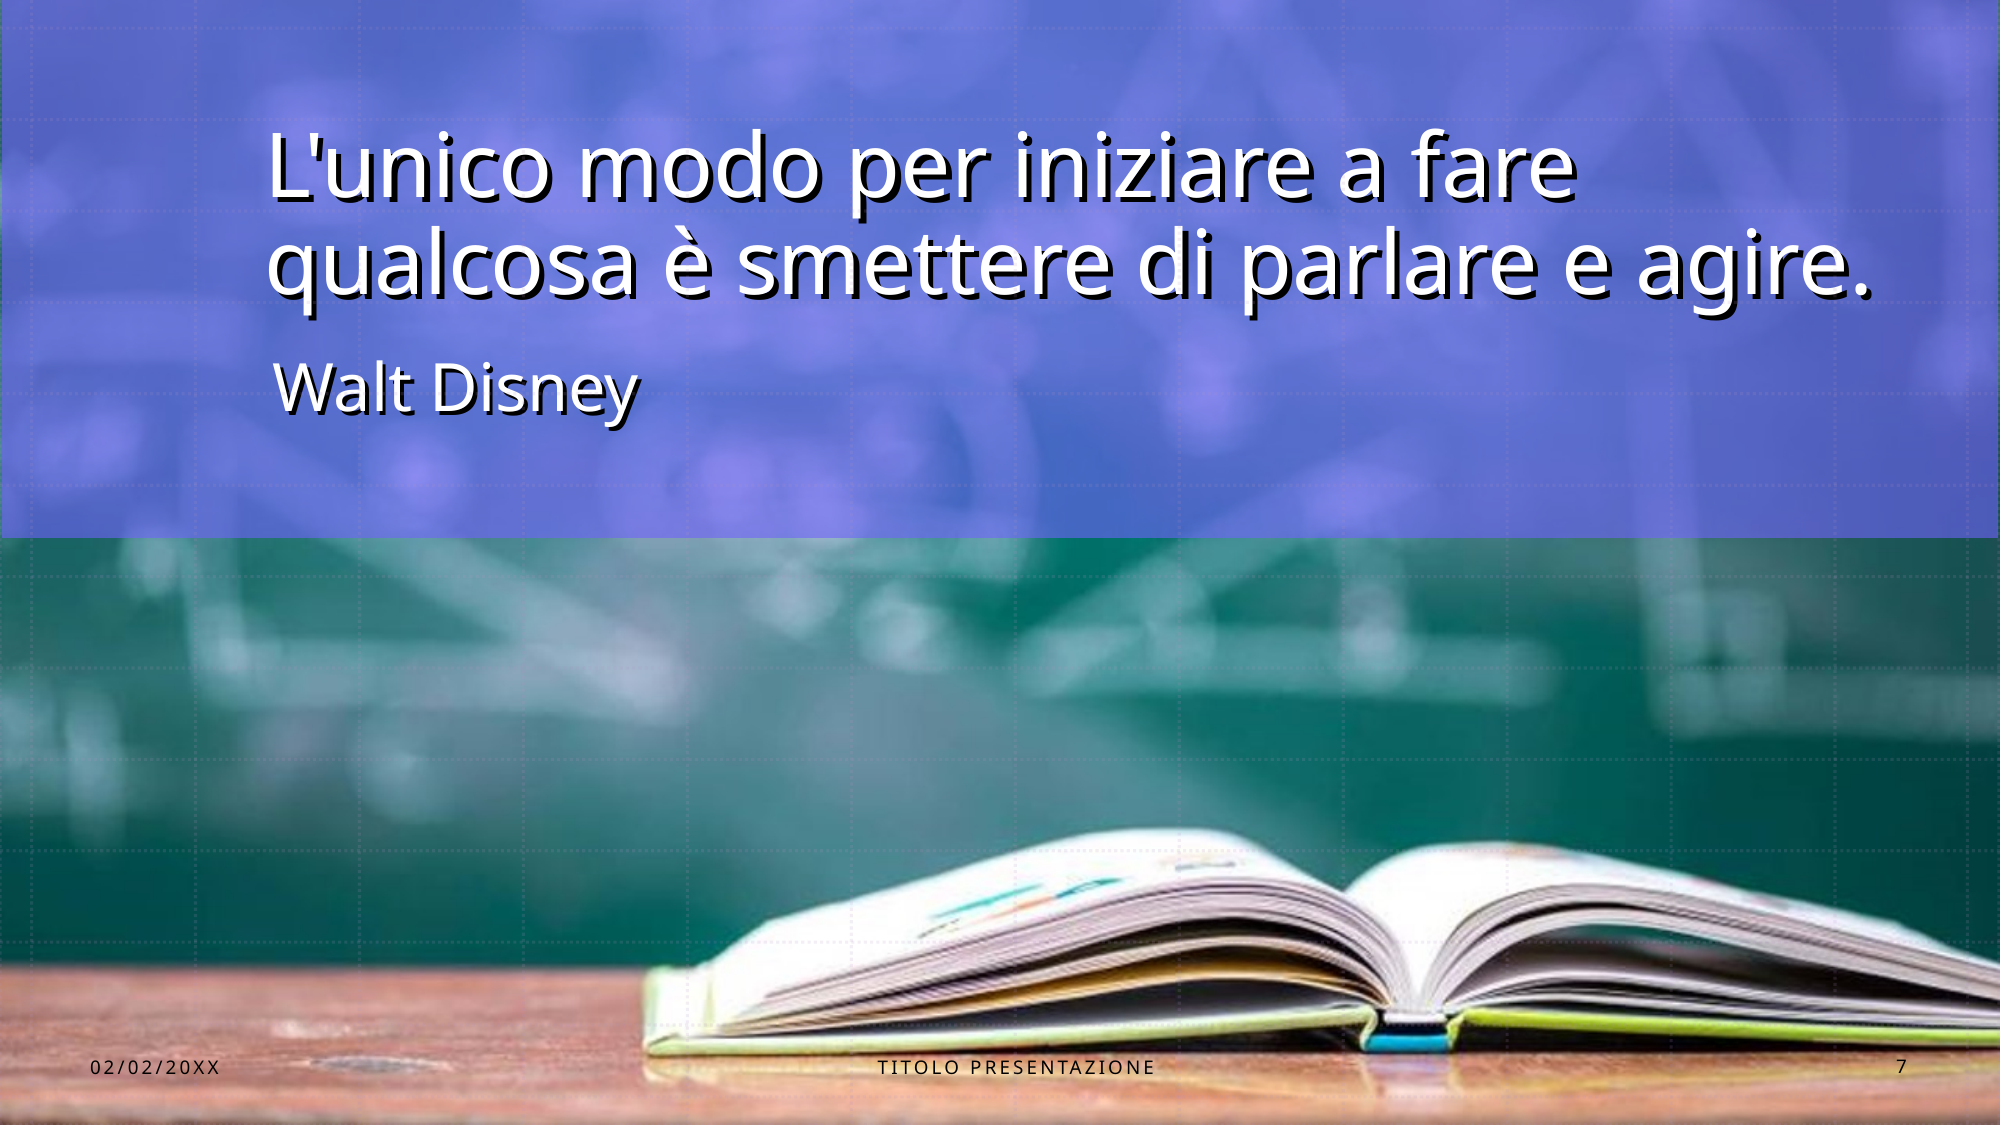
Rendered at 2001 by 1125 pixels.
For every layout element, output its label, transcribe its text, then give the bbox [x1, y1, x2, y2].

title L'unico modo per iniziare a fare qualcosa è smettere di parlare e agire. [2, 0, 1999, 538]
text_box 02/02/20XX [75, 1037, 496, 1098]
picture [0, 536, 2000, 1125]
subtitle Walt Disney [257, 337, 1758, 453]
text_box TITOLO PRESENTAZIONE [689, 1036, 1343, 1097]
text_box 7 [1835, 1037, 1967, 1098]
